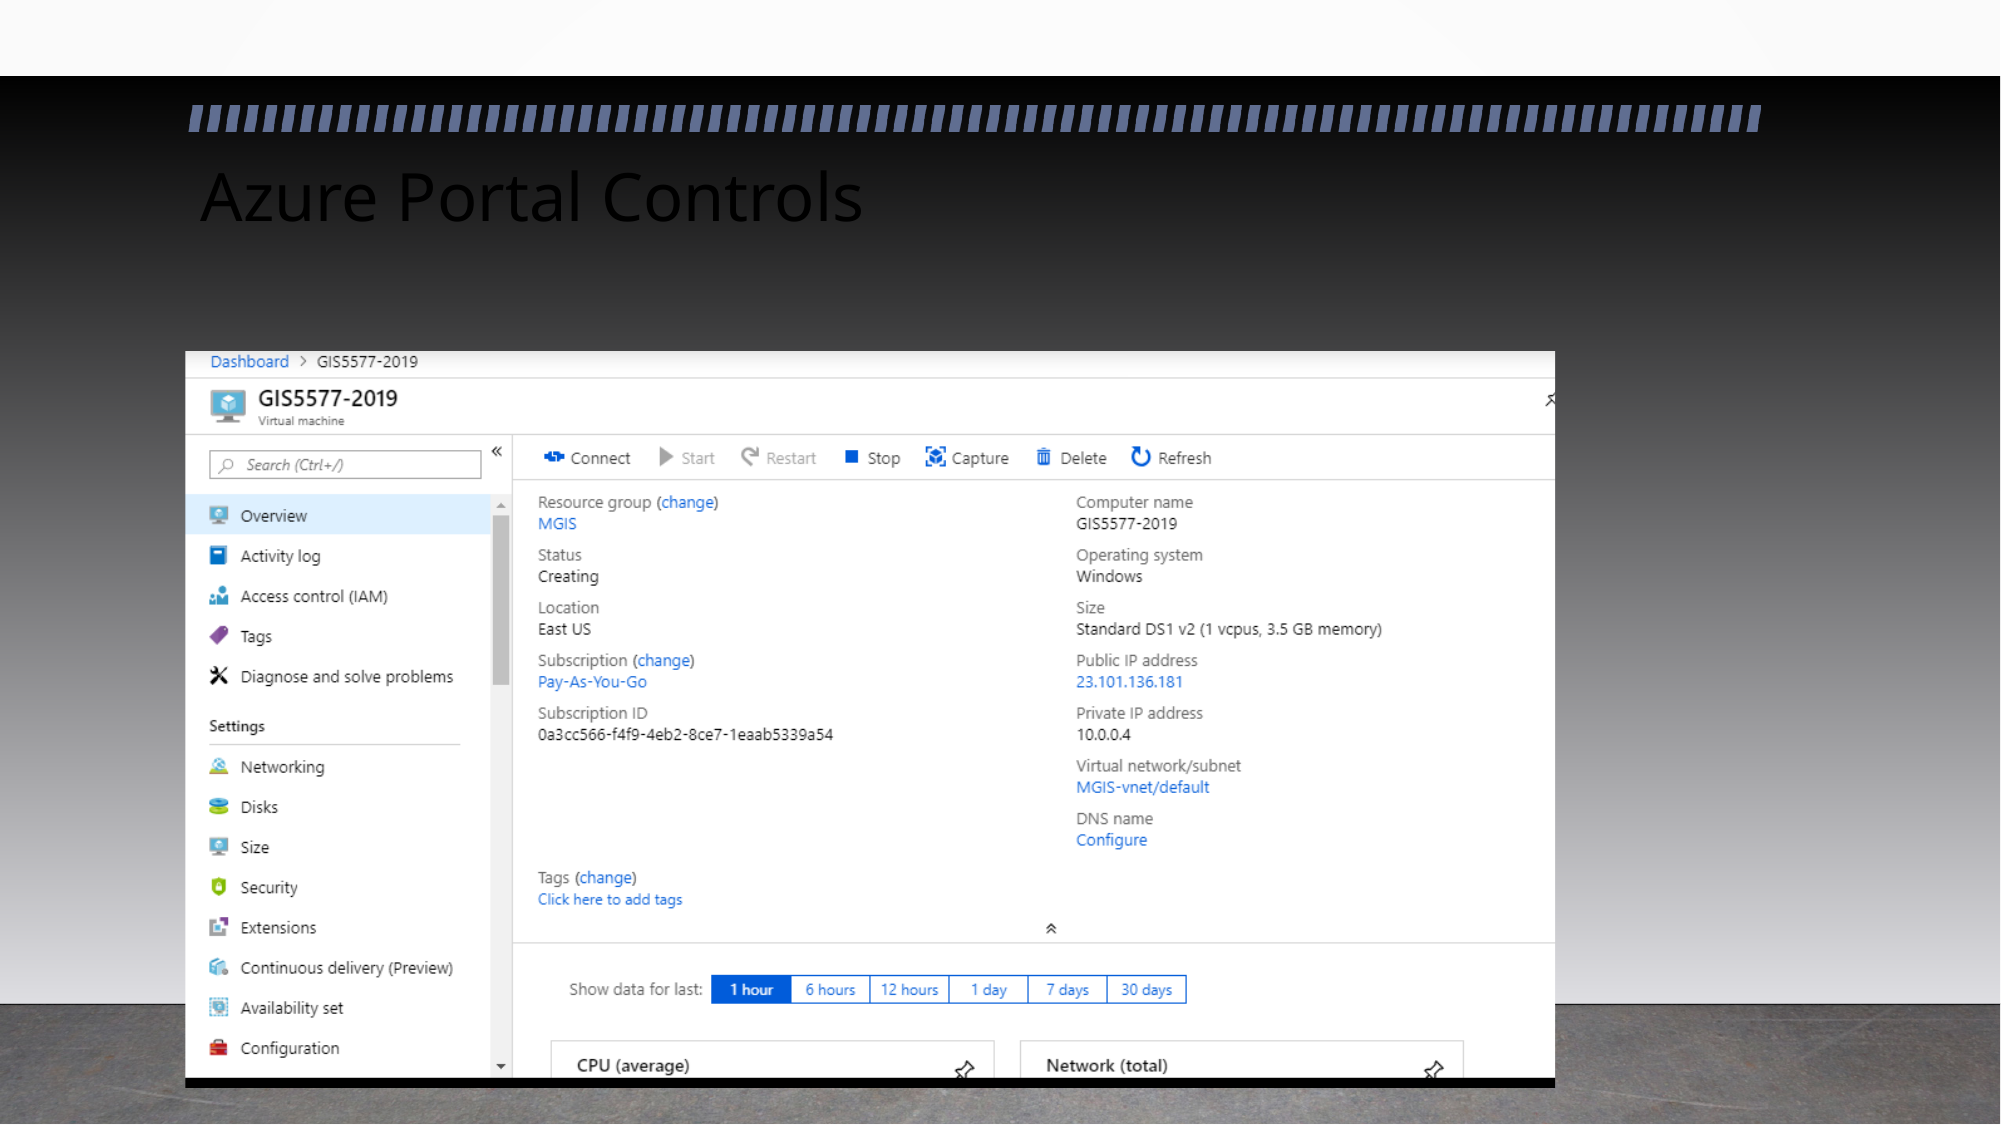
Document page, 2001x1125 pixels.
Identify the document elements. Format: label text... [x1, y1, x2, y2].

title Azure Portal Controls [185, 156, 1761, 329]
picture [185, 351, 1556, 1088]
